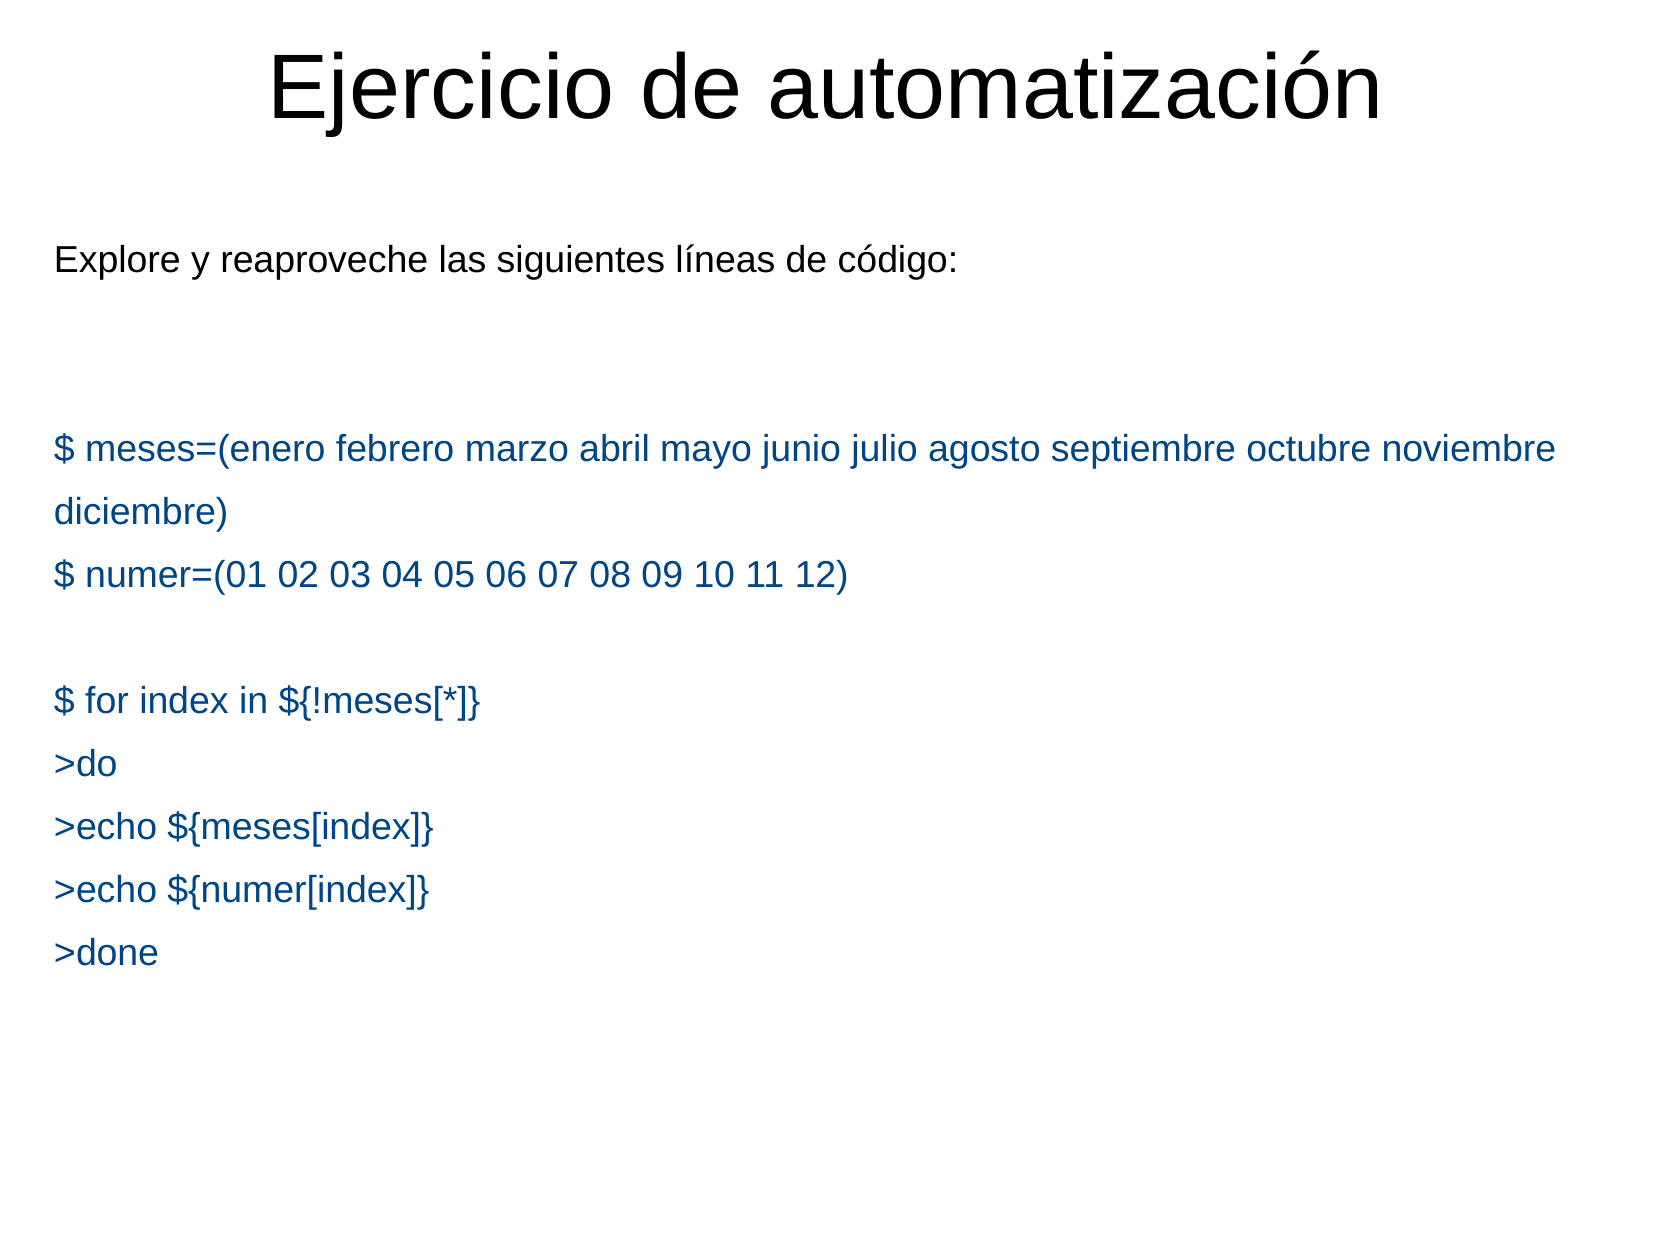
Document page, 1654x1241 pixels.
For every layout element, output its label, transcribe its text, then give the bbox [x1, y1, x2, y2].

title Ejercicio de automatización [82, 0, 1571, 174]
text_box Explore y reaproveche las siguientes líneas de código: $ meses=(enero febrero marzo abril mayo junio julio agosto septiembre octubre noviembre diciembre) $ numer=(01 02 03 04 05 06 07 08 09 10 11 12) $ for index in ${!meses[*]} >do >echo ${meses[index]} >echo ${numer[index]} >done [39, 210, 1615, 960]
